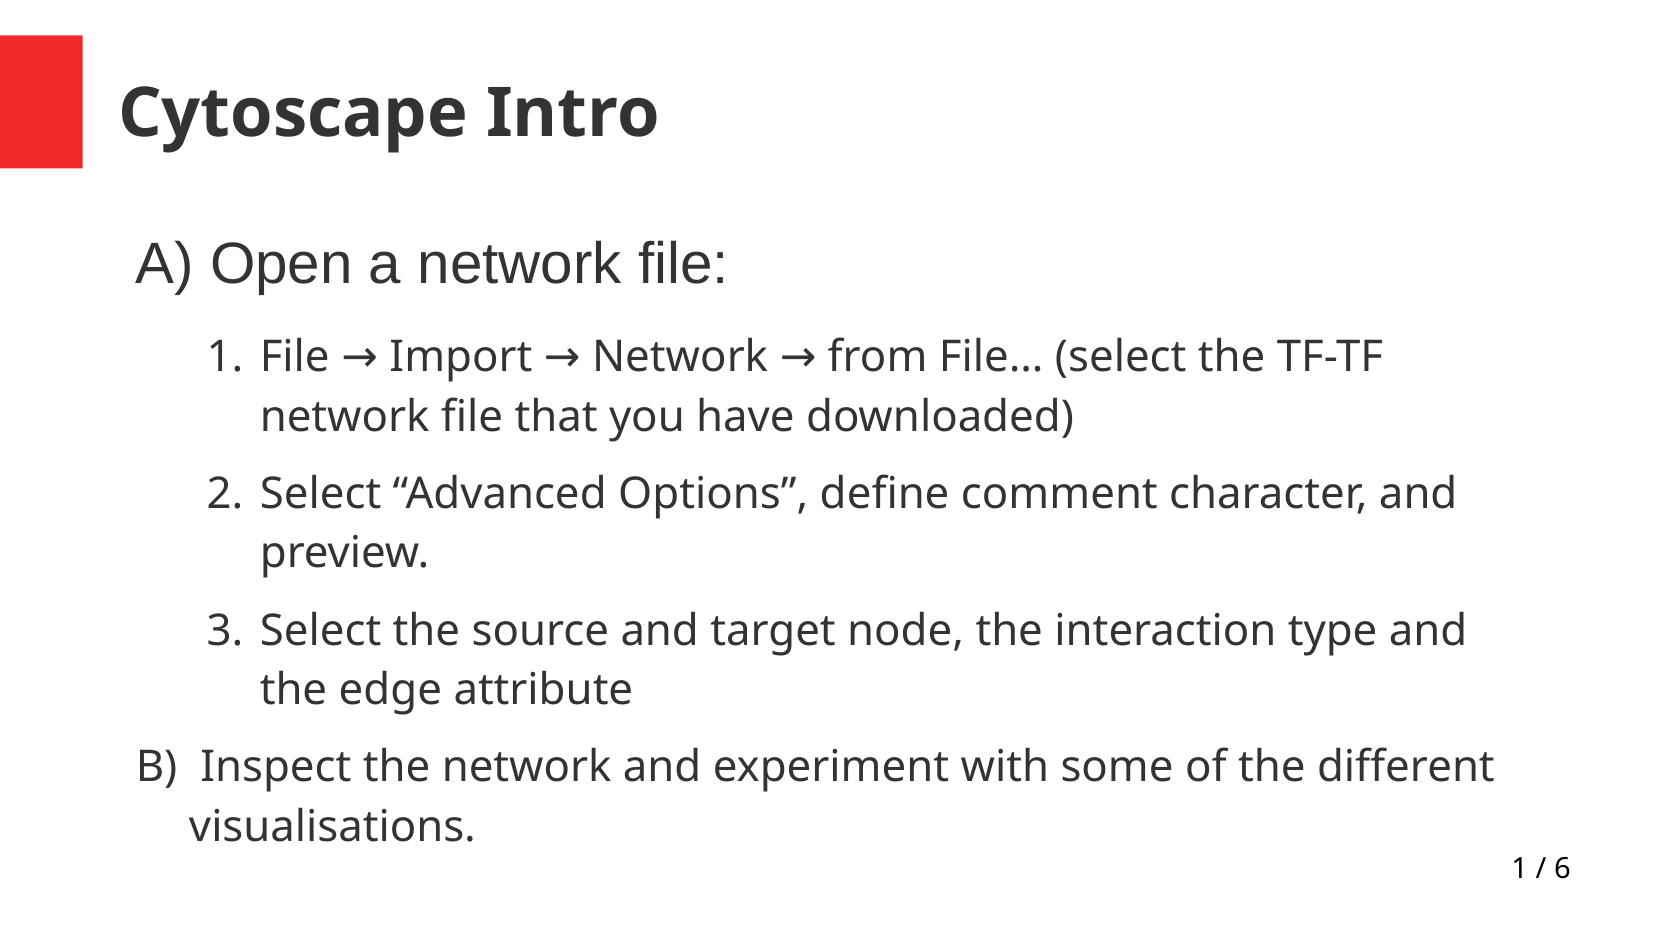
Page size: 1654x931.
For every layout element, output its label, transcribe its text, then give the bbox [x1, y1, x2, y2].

list Open a network file: File → Import → Network → from File… (select the TF-TF network file that you have downloaded) Select “Advanced Options”, define comment character, and preview. Select the source and target node, the interaction type and the edge attribute Inspect the network and experiment with some of the different visualisations. [118, 230, 1536, 770]
title Cytoscape Intro [118, 32, 1571, 188]
